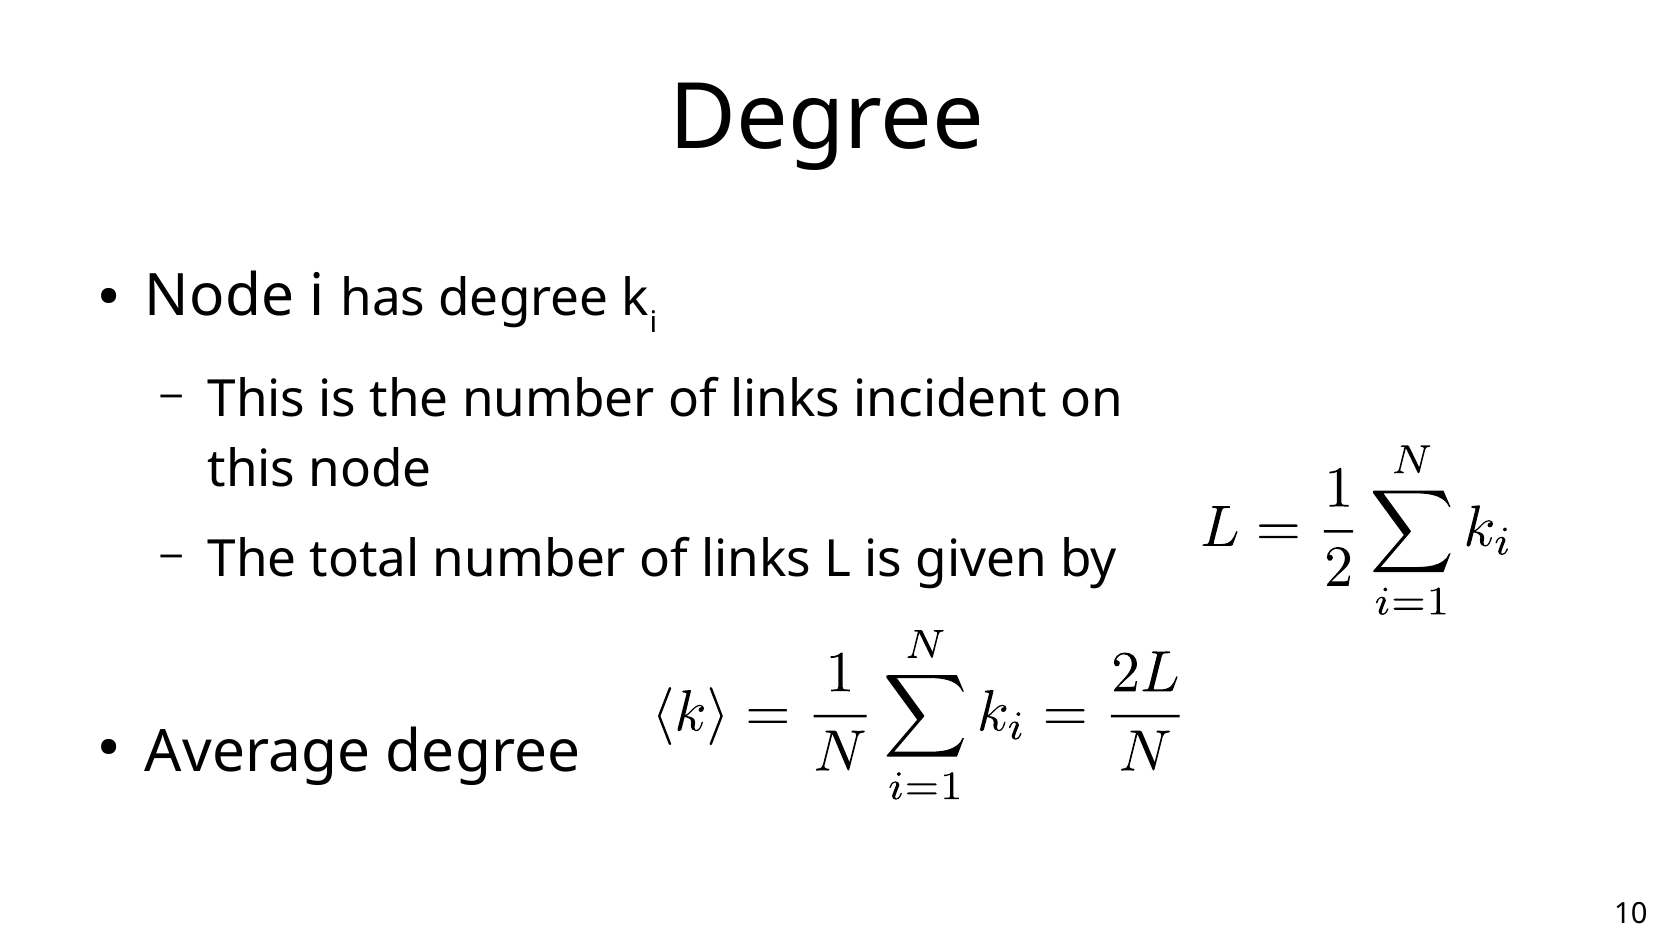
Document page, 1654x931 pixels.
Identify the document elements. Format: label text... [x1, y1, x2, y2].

text_box [1200, 445, 1511, 616]
text_box [651, 630, 1180, 800]
list Node i has degree ki This is the number of links incident on this node The total number of links L is given by Average degree [82, 253, 1201, 793]
title Degree [82, 1, 1571, 226]
